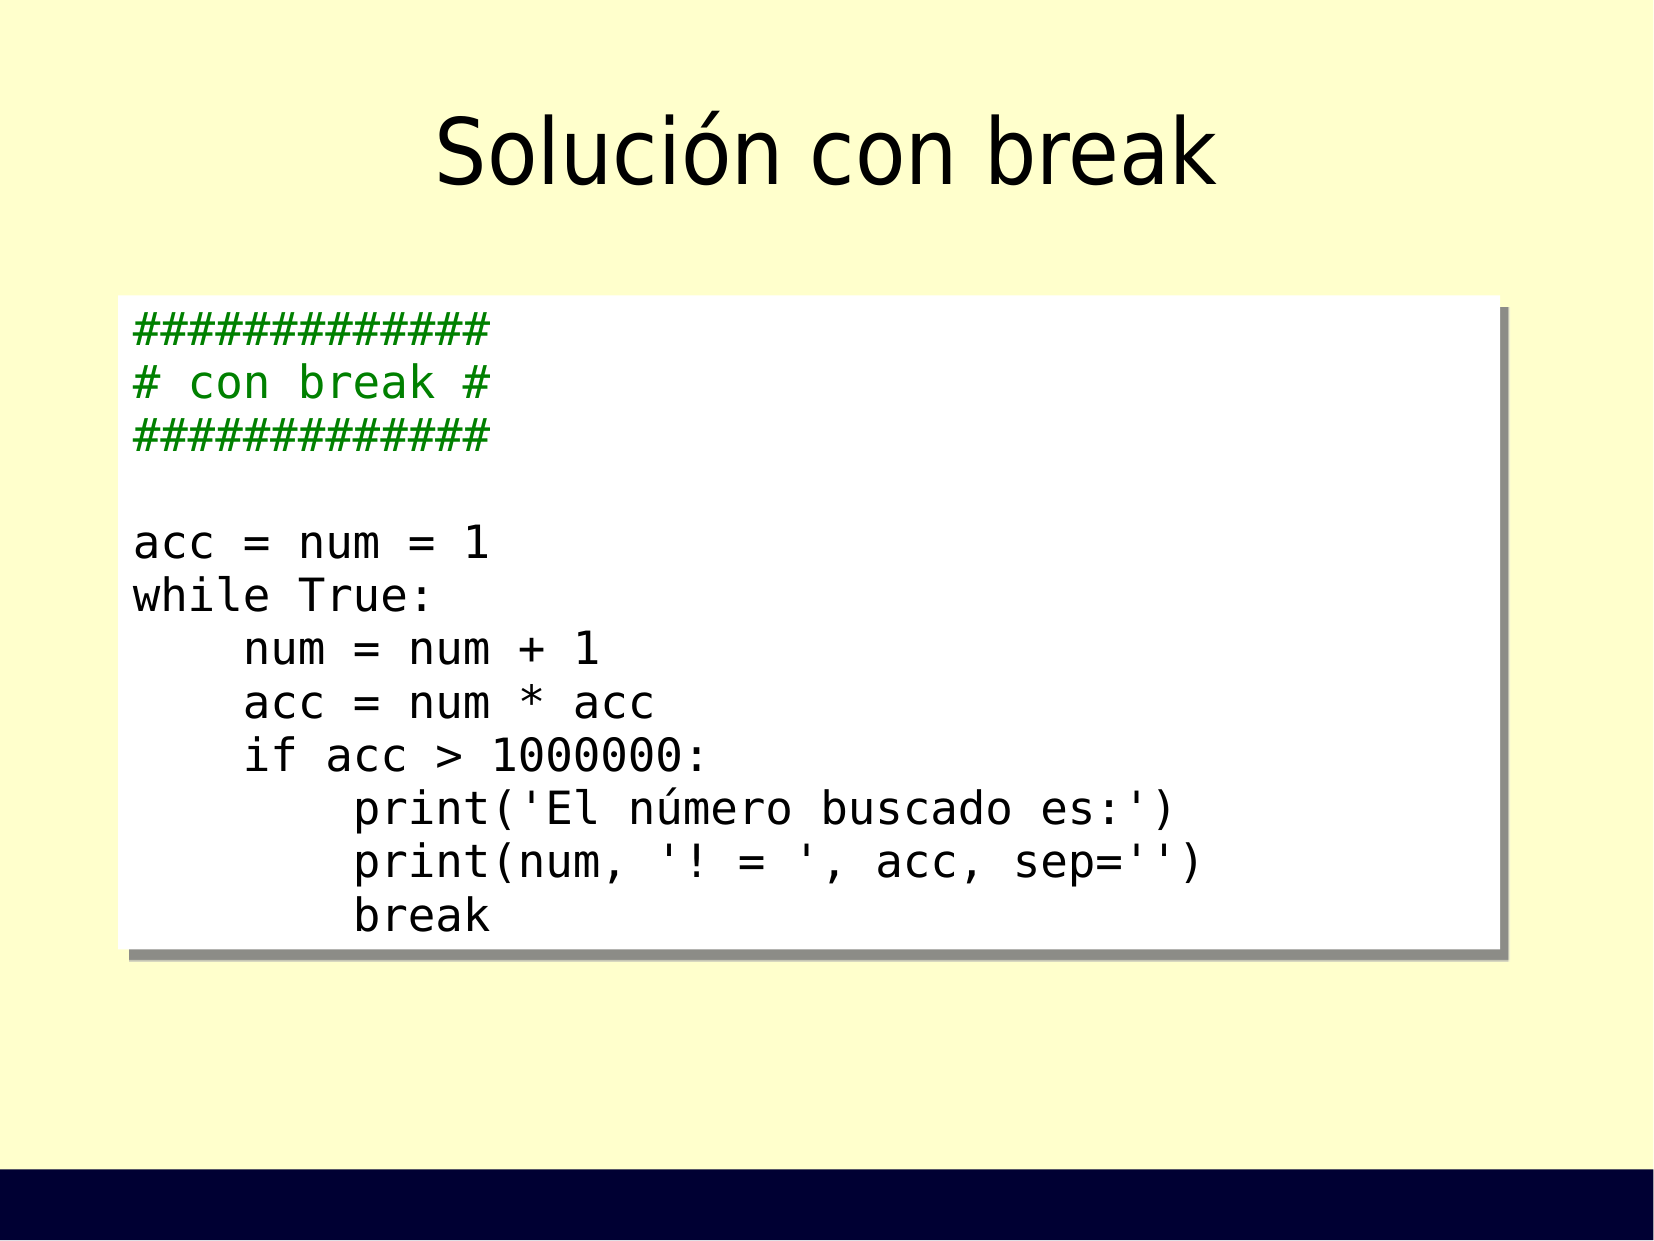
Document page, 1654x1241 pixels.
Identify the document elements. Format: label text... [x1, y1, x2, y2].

title Solución con break [82, 49, 1571, 257]
text_box ############# # con break # ############# acc = num = 1 while True: num = num + 1 acc = num * acc if acc > 1000000: print('El número buscado es:') print(num, '! = ', acc, sep='') break [118, 295, 1501, 950]
